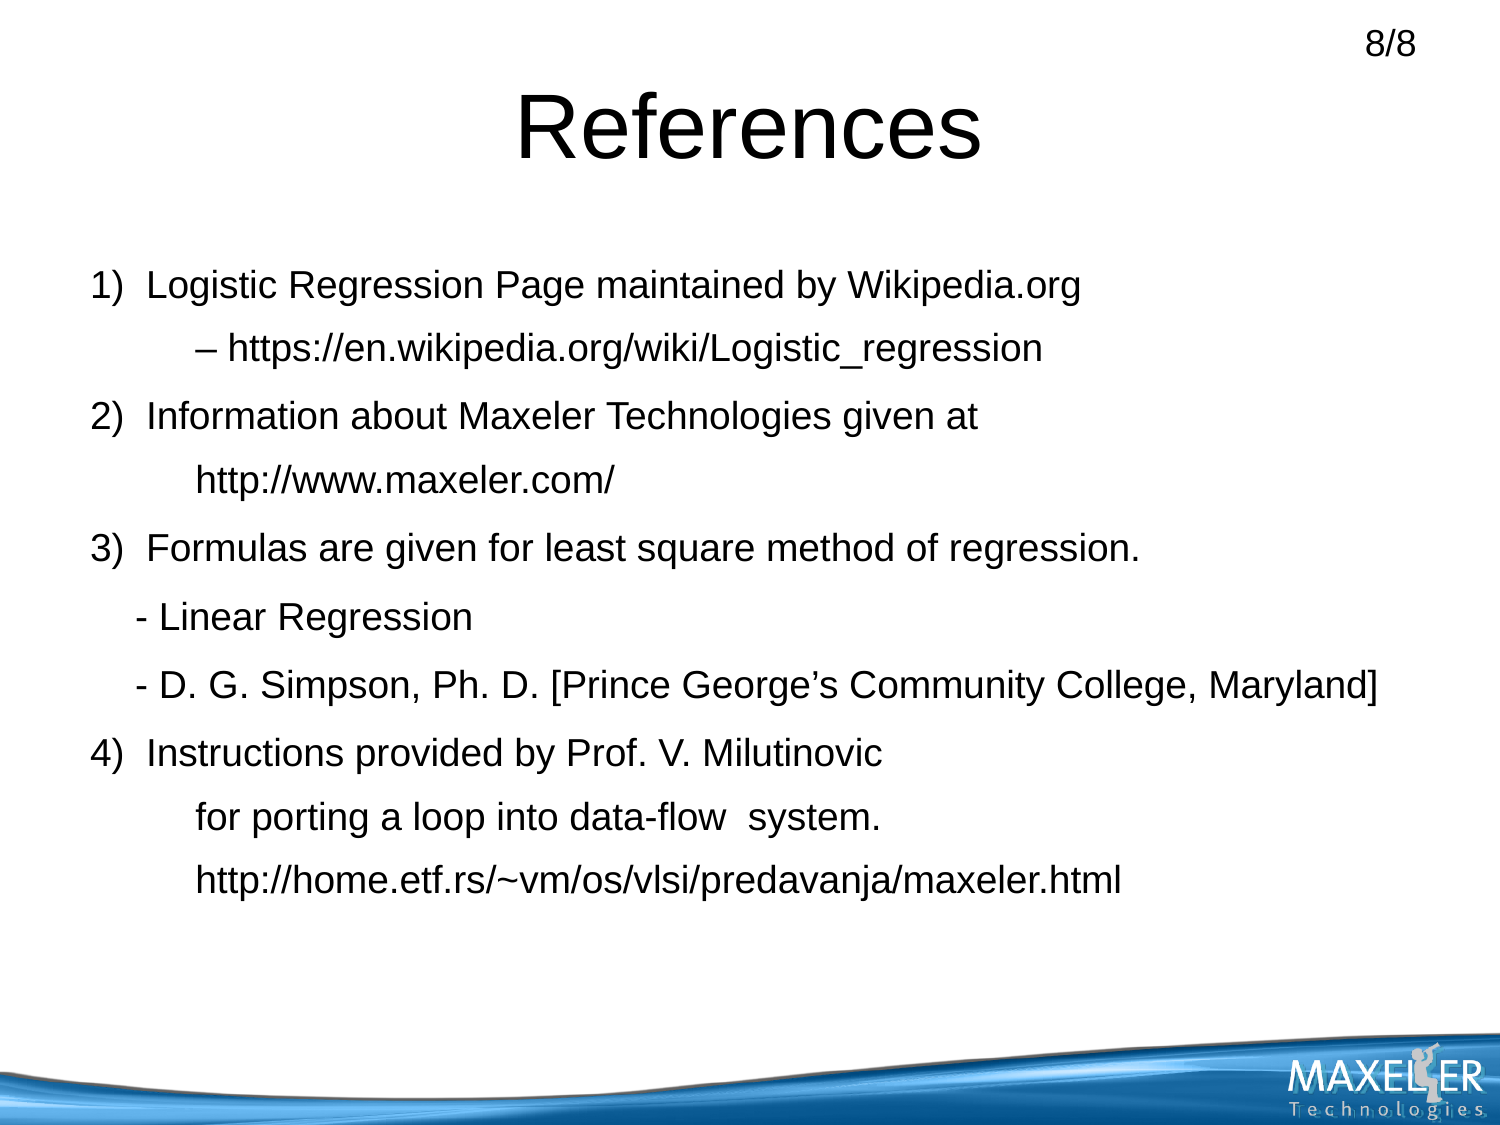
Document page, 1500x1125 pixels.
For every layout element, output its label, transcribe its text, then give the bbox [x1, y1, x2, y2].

list Logistic Regression Page maintained by Wikipedia.org – https://en.wikipedia.org/wiki/Logistic_regression Information about Maxeler Technologies given at http://www.maxeler.com/ Formulas are given for least square method of regression. - Linear Regression - D. G. Simpson, Ph. D. [Prince George’s Community College, Maryland] Instructions provided by Prof. V. Milutinovic for porting a loop into data-flow system. http://home.etf.rs/~vm/os/vlsi/predavanja/maxeler.html [75, 263, 1425, 916]
text_box 8/8 [1350, 15, 1486, 76]
picture [0, 1023, 1500, 1125]
title References [75, 45, 1424, 208]
